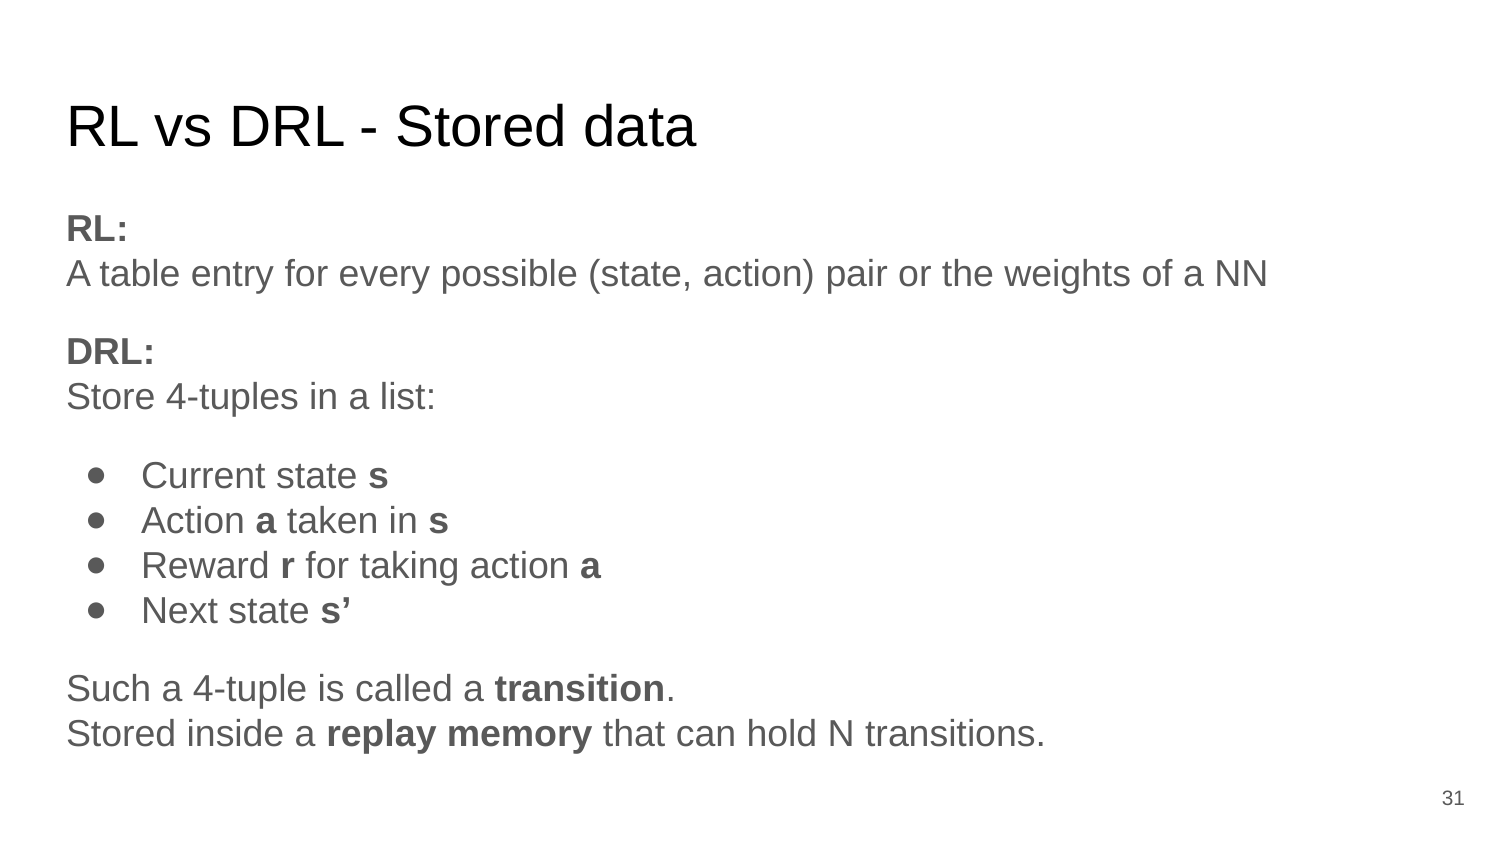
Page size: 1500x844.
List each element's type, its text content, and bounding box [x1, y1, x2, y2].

list RL: A table entry for every possible (state, action) pair or the weights of a NN DRL: Store 4-tuples in a list: Current state s Action a taken in s Reward r for taking action a Next state s’ Such a 4-tuple is called a transition. Stored inside a replay memory that can hold N transitions. [51, 189, 1449, 750]
slide_number <number> [1389, 764, 1480, 830]
title RL vs DRL - Stored data [51, 72, 1449, 167]
